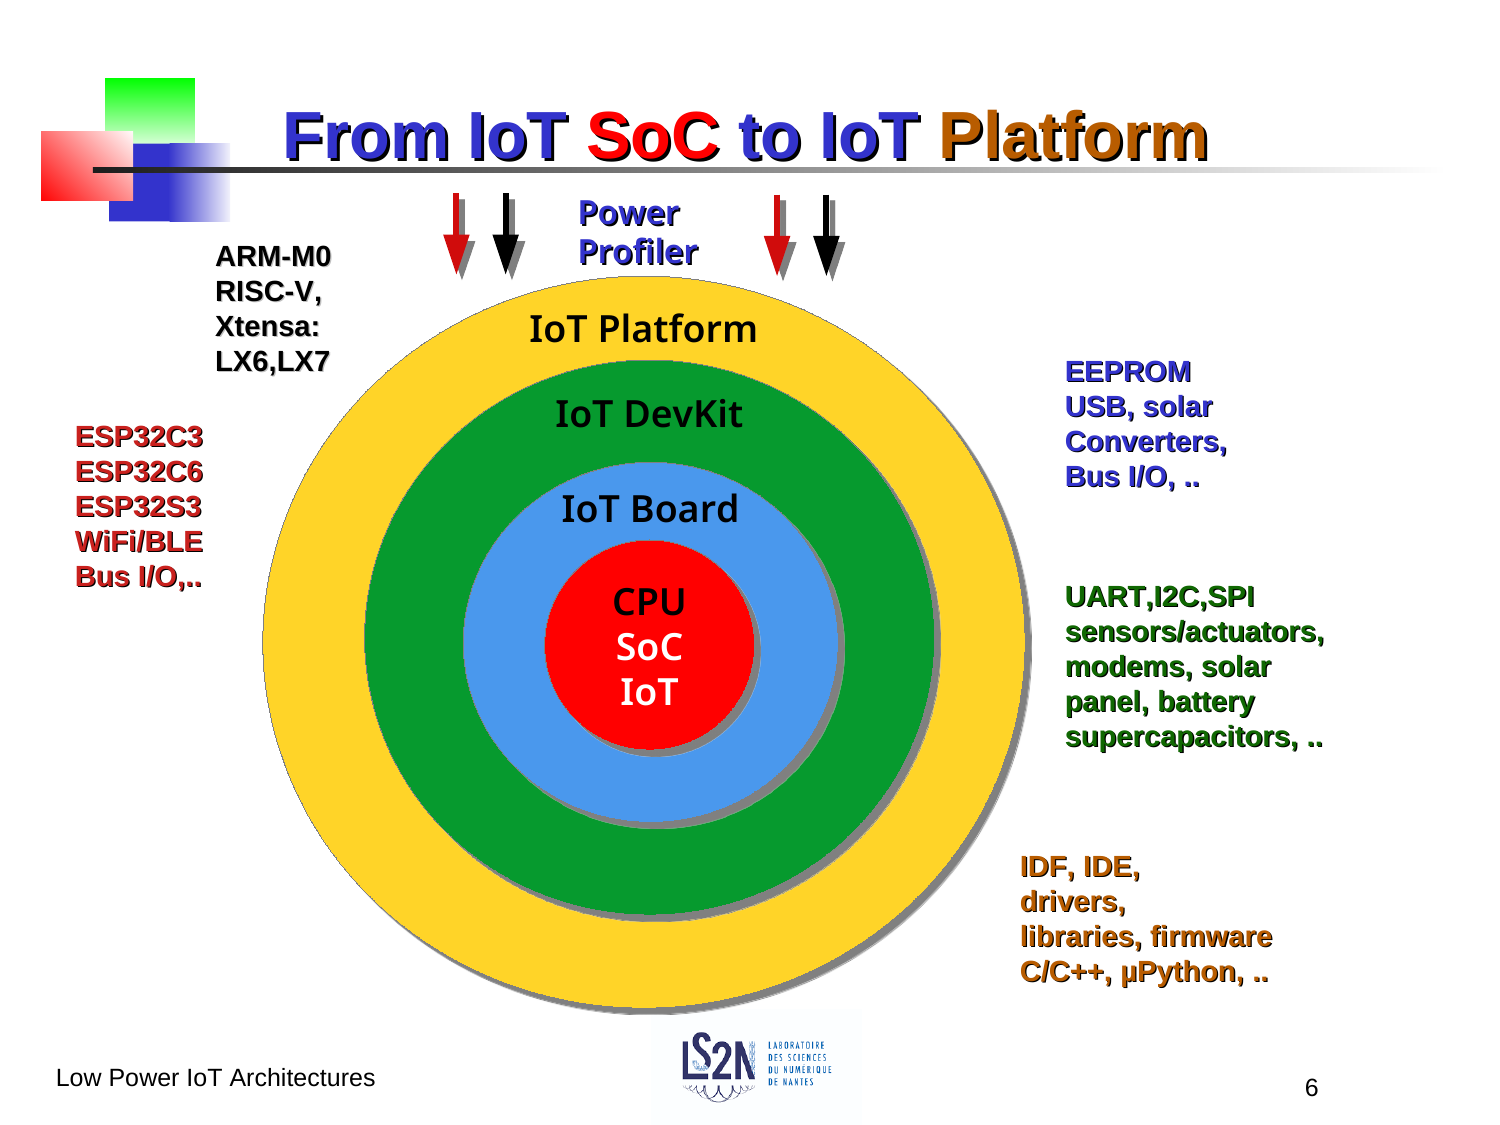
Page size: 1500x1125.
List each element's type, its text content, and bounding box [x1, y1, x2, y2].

text_box IoT DevKit [364, 360, 935, 916]
text_box UART,I2C,SPI sensors/actuators, modems, solar panel, battery supercapacitors, .. [1050, 570, 1351, 760]
text_box ESP32C3 ESP32C6 ESP32S3 WiFi/BLE Bus I/O,.. [60, 410, 241, 601]
text_box Power Profiler [562, 183, 732, 319]
text_box EEPROM USB, solar Converters, Bus I/O, .. [1050, 345, 1291, 500]
picture [651, 1009, 862, 1125]
text_box ARM-M0 RISC-V, Xtensa: LX6,LX7 [200, 230, 411, 421]
title From IoT SoC to IoT Platform [175, 84, 1246, 180]
text_box IDF, IDE, drivers, libraries, firmware C/C++, µPython, .. [1005, 840, 1306, 1006]
text_box CPU SoC IoT [544, 539, 755, 751]
text_box IoT Board [463, 462, 839, 823]
text_box IoT Platform [262, 284, 1026, 1009]
